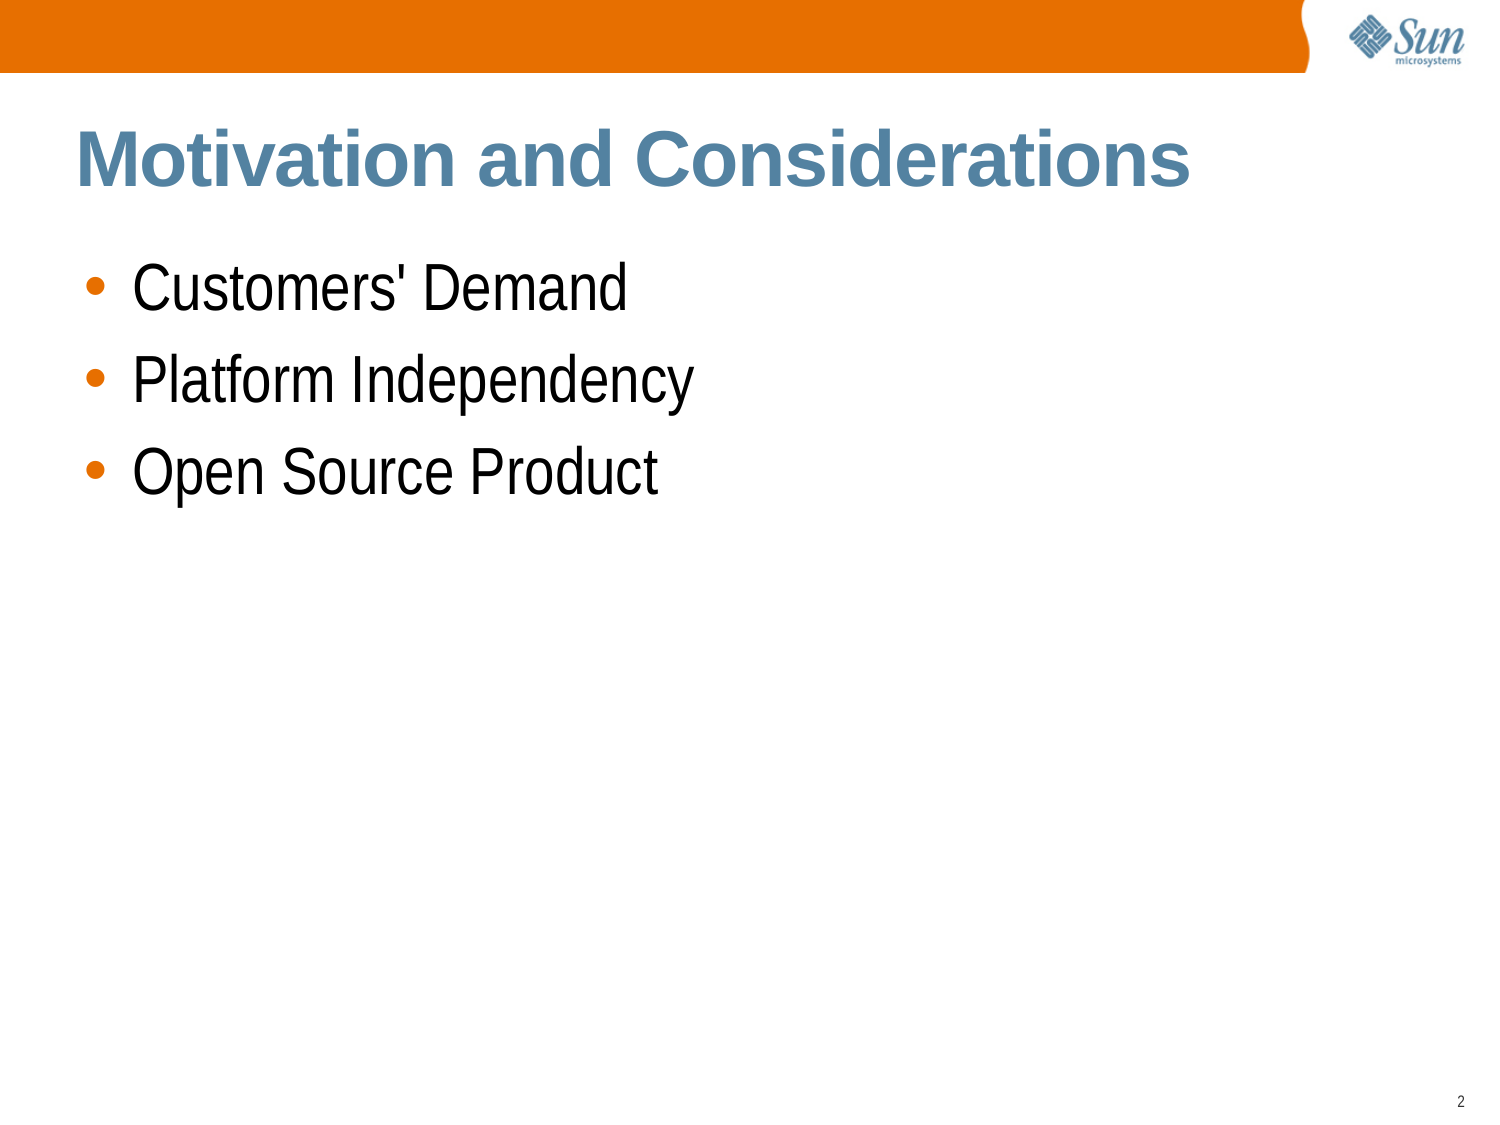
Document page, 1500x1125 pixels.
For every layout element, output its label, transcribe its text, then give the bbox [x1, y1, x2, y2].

list Customers' Demand Platform Independency Open Source Product [64, 258, 1401, 1062]
picture [0, 0, 1500, 73]
title Motivation and Considerations [75, 123, 1437, 227]
